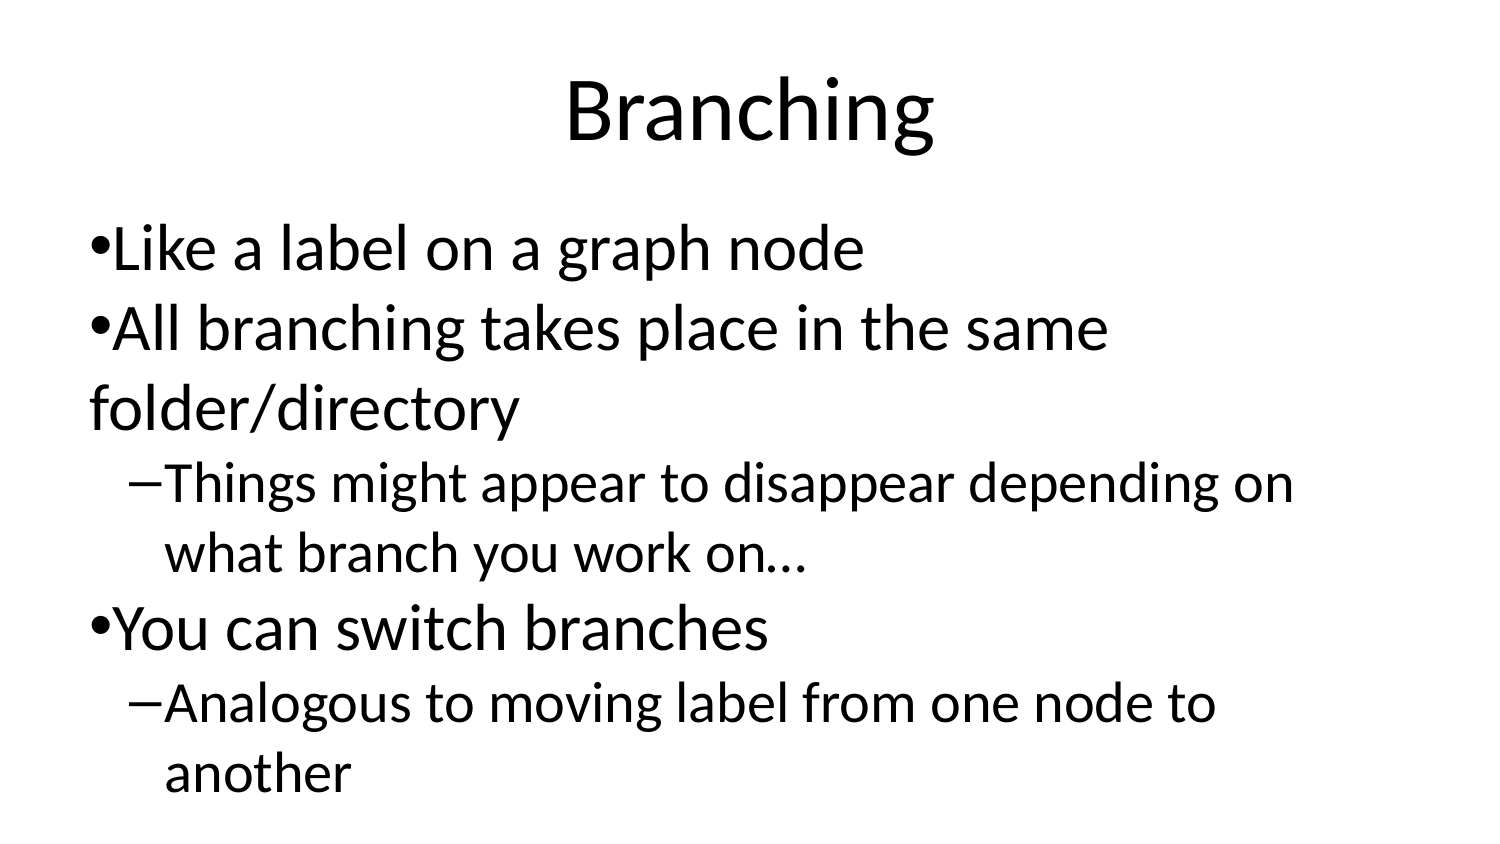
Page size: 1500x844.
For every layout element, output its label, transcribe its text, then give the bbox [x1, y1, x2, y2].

text_box Branching [75, 33, 1425, 175]
text_box Like a label on a graph node All branching takes place in the same folder/directory Things might appear to disappear depending on what branch you work on… You can switch branches Analogous to moving label from one node to another [75, 196, 1425, 754]
